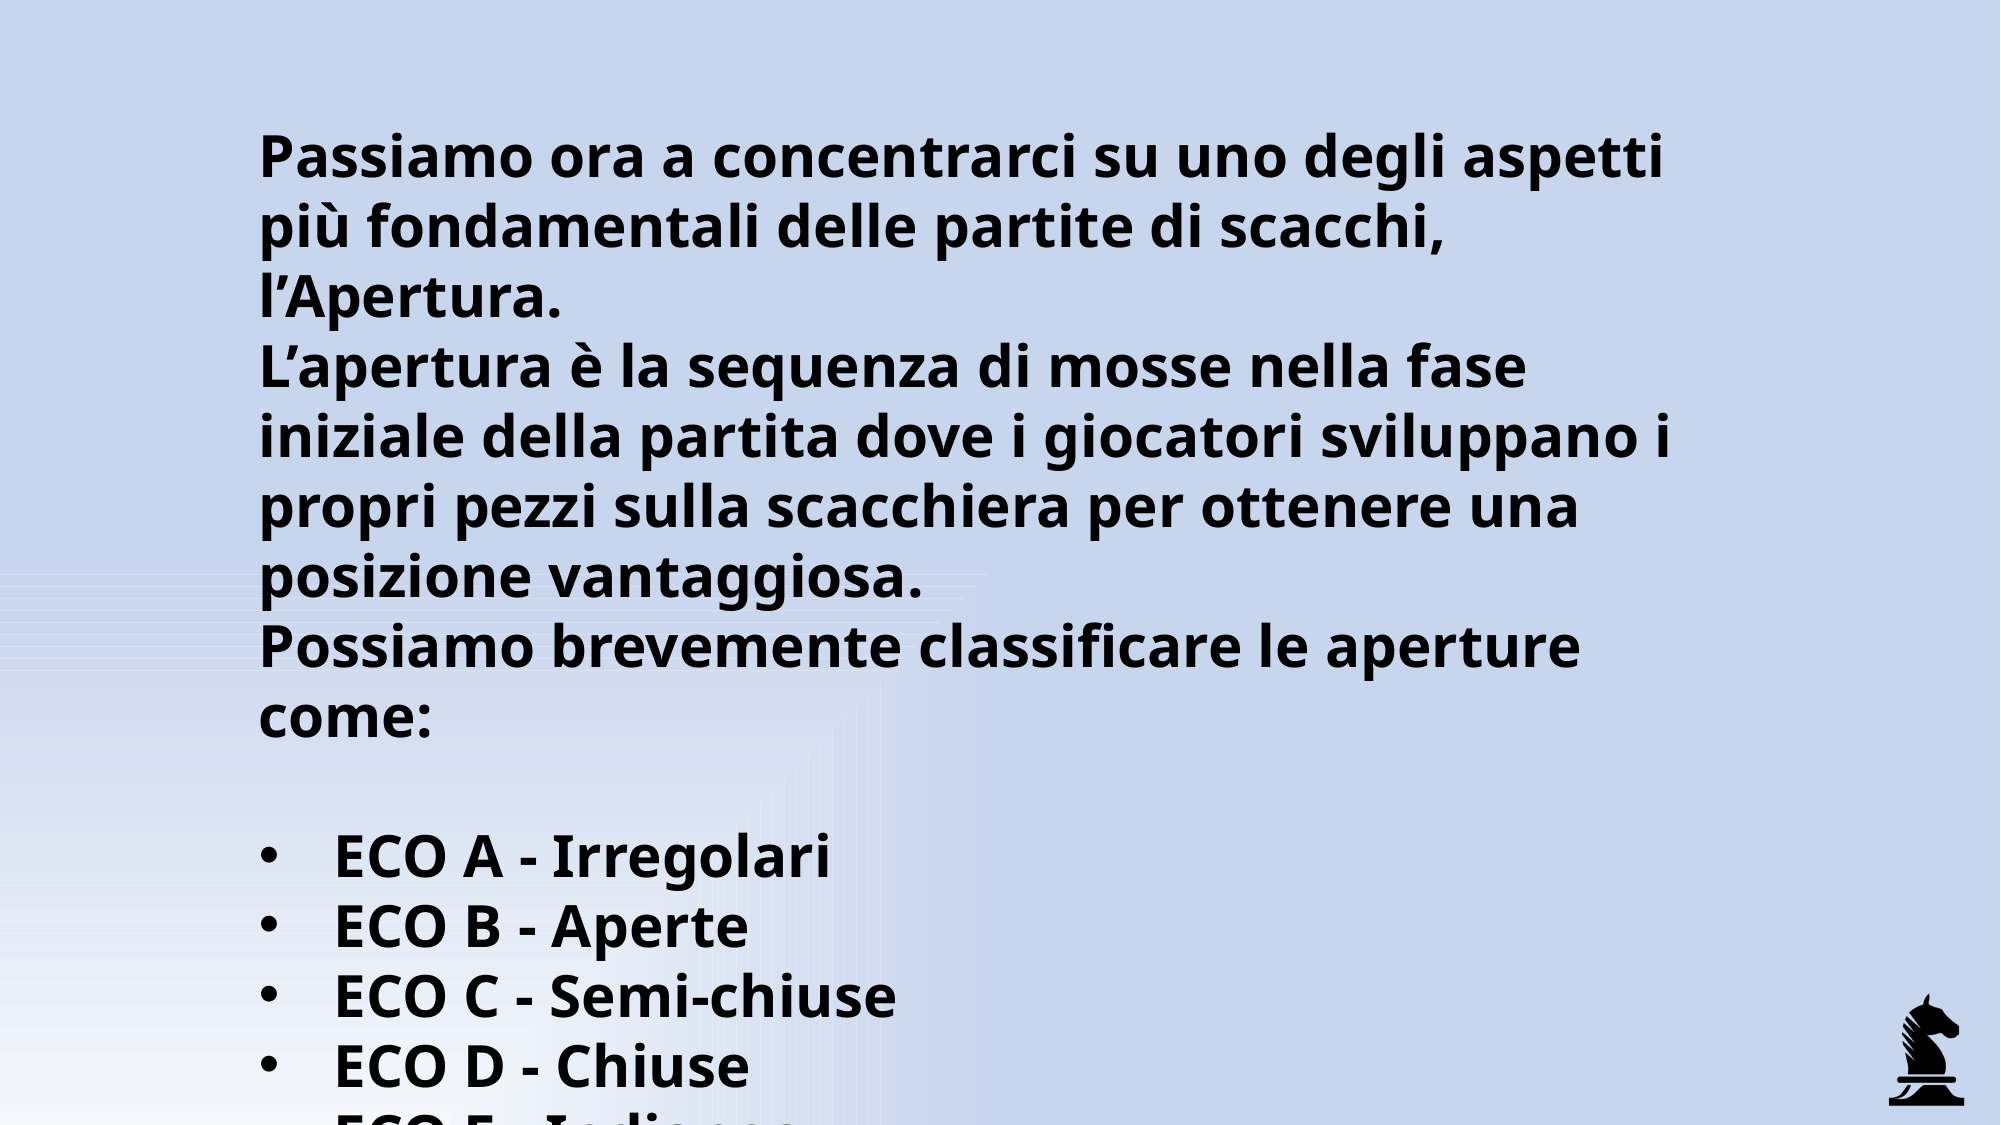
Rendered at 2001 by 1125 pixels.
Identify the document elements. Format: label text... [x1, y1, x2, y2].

picture [1850, 975, 2000, 1125]
text_box Passiamo ora a concentrarci su uno degli aspetti più fondamentali delle partite di scacchi, l’Apertura. L’apertura è la sequenza di mosse nella fase iniziale della partita dove i giocatori sviluppano i propri pezzi sulla scacchiera per ottenere una posizione vantaggiosa. Possiamo brevemente classificare le aperture come: ECO A - Irregolari ECO B - Aperte ECO C - Semi-chiuse ECO D - Chiuse ECO E - Indianec [243, 111, 1757, 976]
